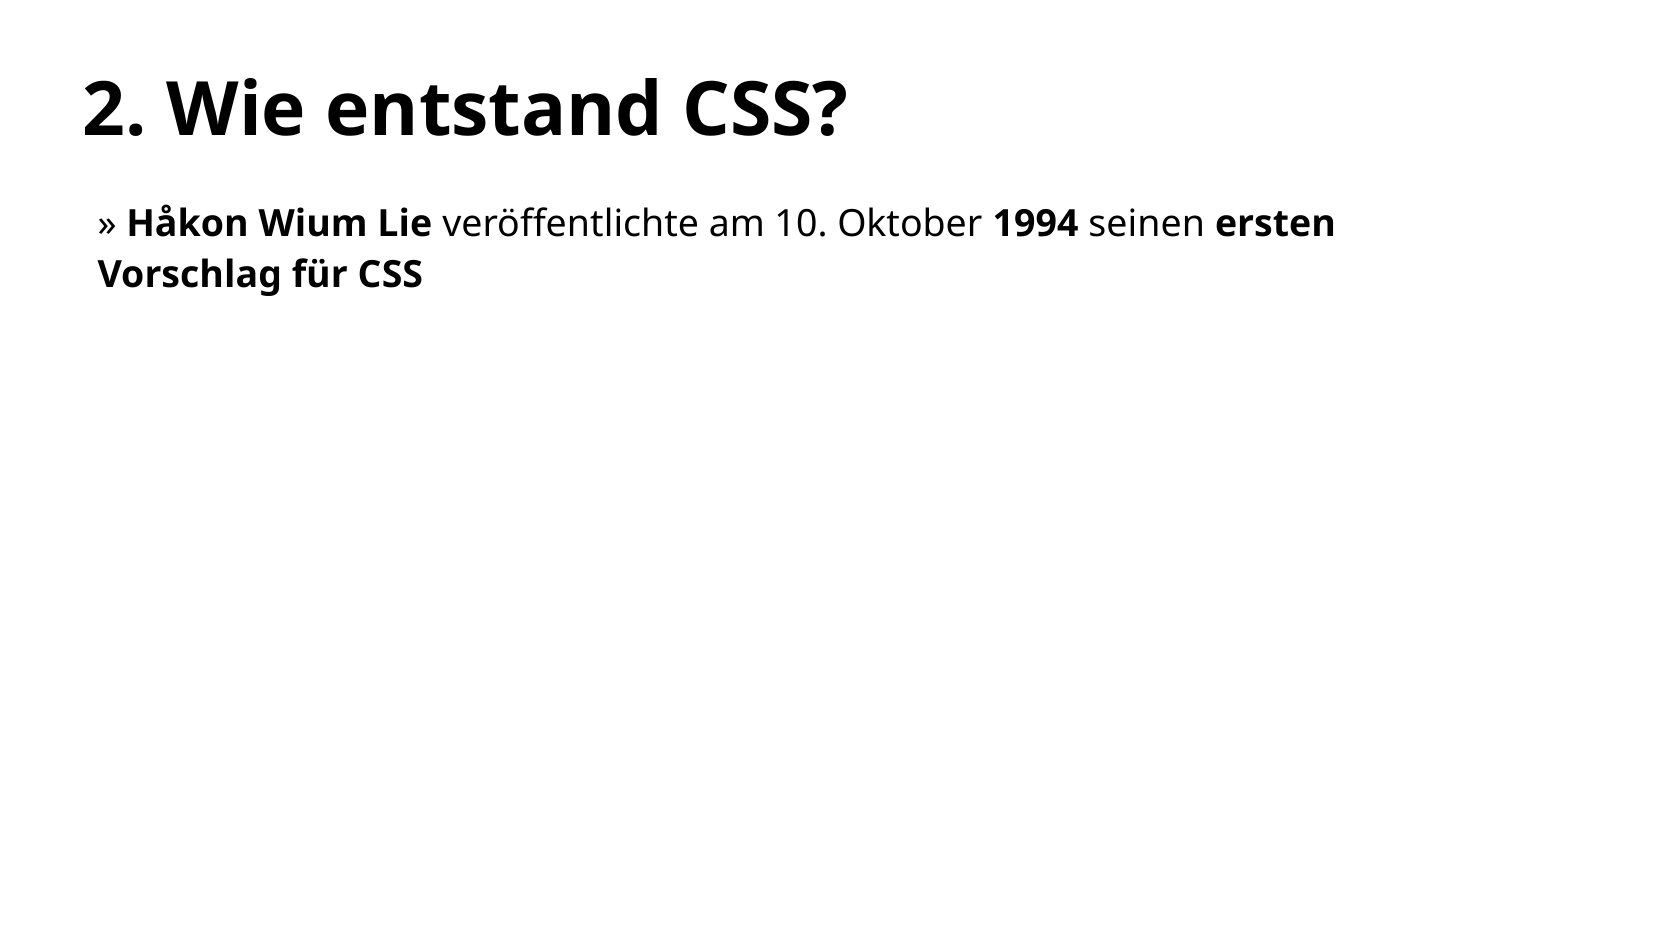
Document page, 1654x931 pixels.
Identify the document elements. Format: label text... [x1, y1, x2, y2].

title 2. Wie entstand CSS? [82, 59, 1571, 154]
text_box » Håkon Wium Lie veröffentlichte am 10. Oktober 1994 seinen ersten Vorschlag für CSS [82, 189, 1536, 257]
